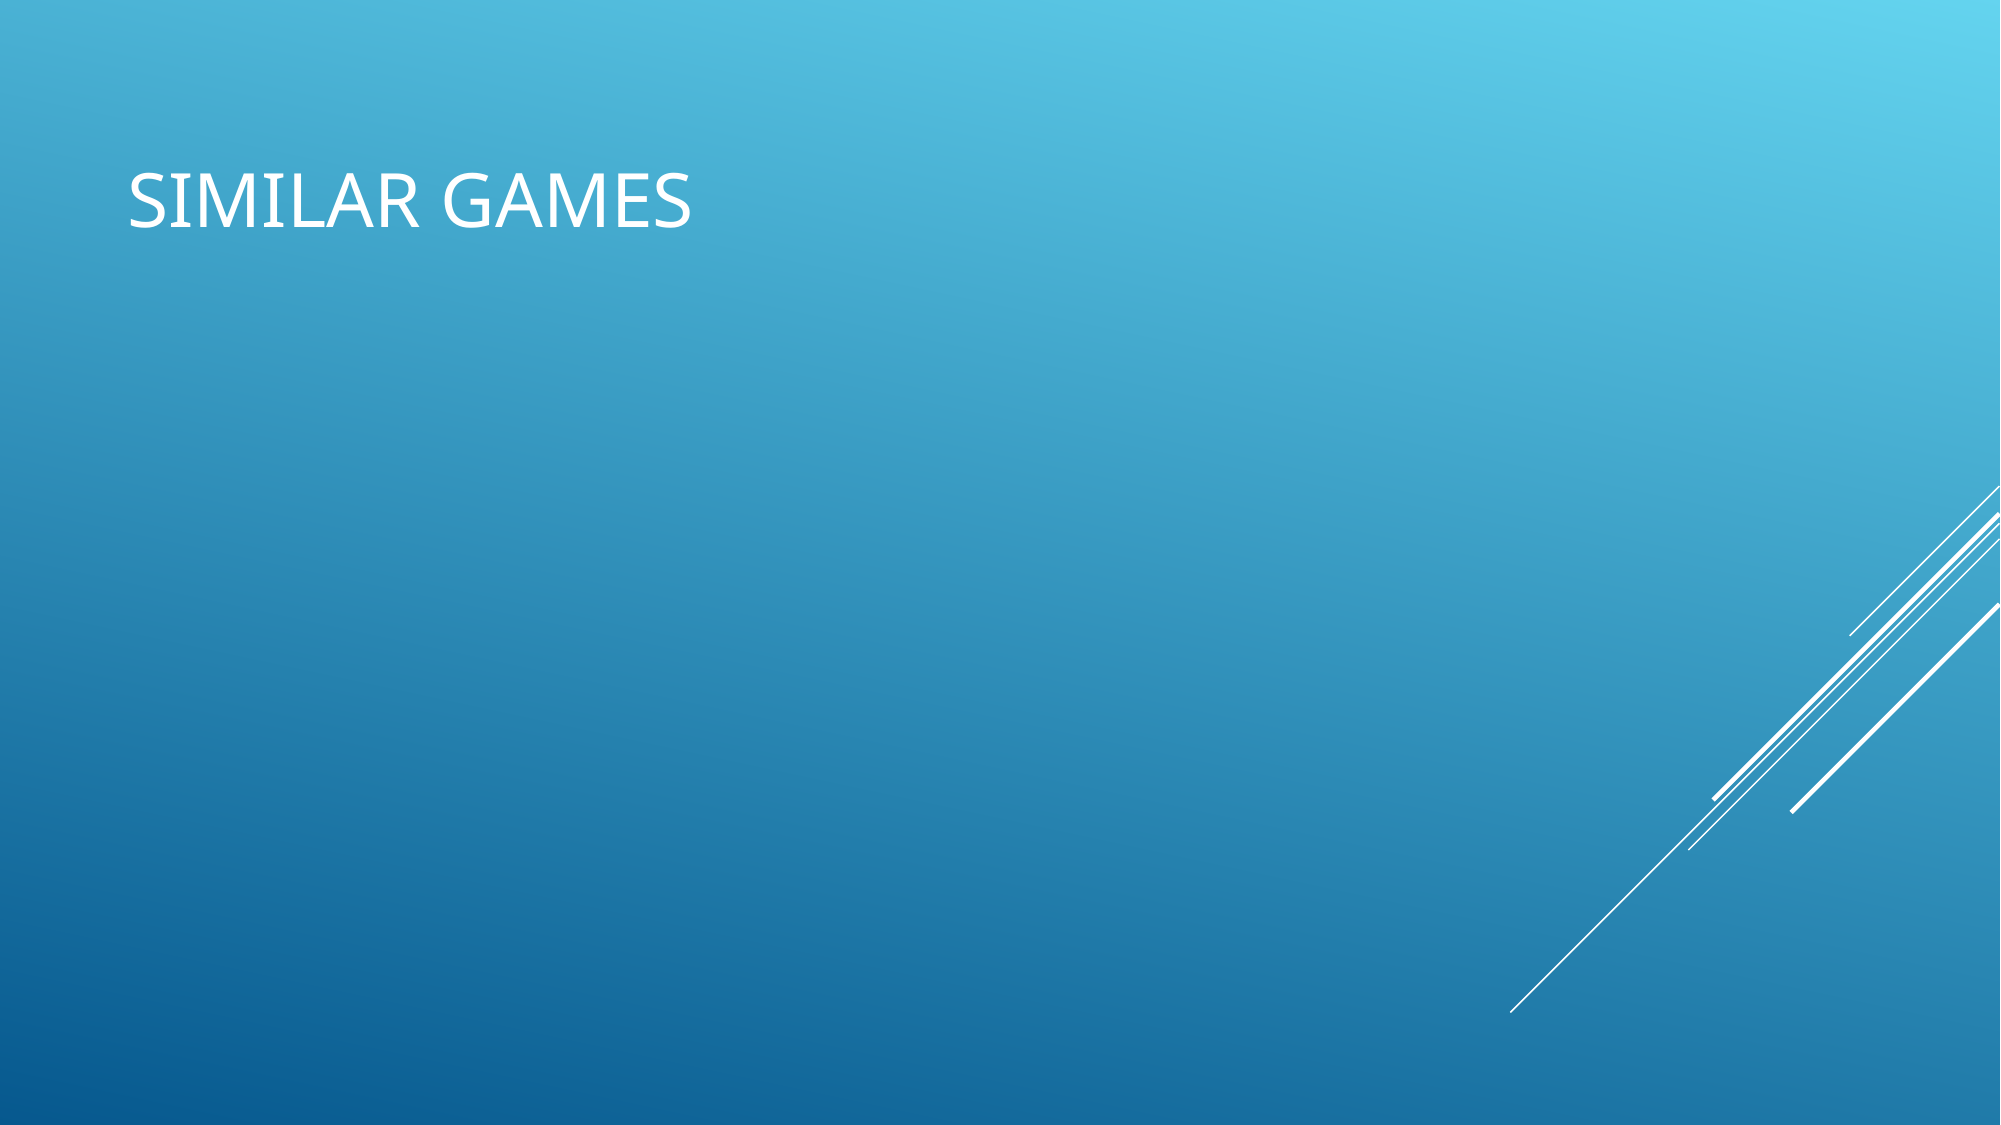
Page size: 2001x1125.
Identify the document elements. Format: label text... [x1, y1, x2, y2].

title Similar games [112, 74, 1513, 322]
